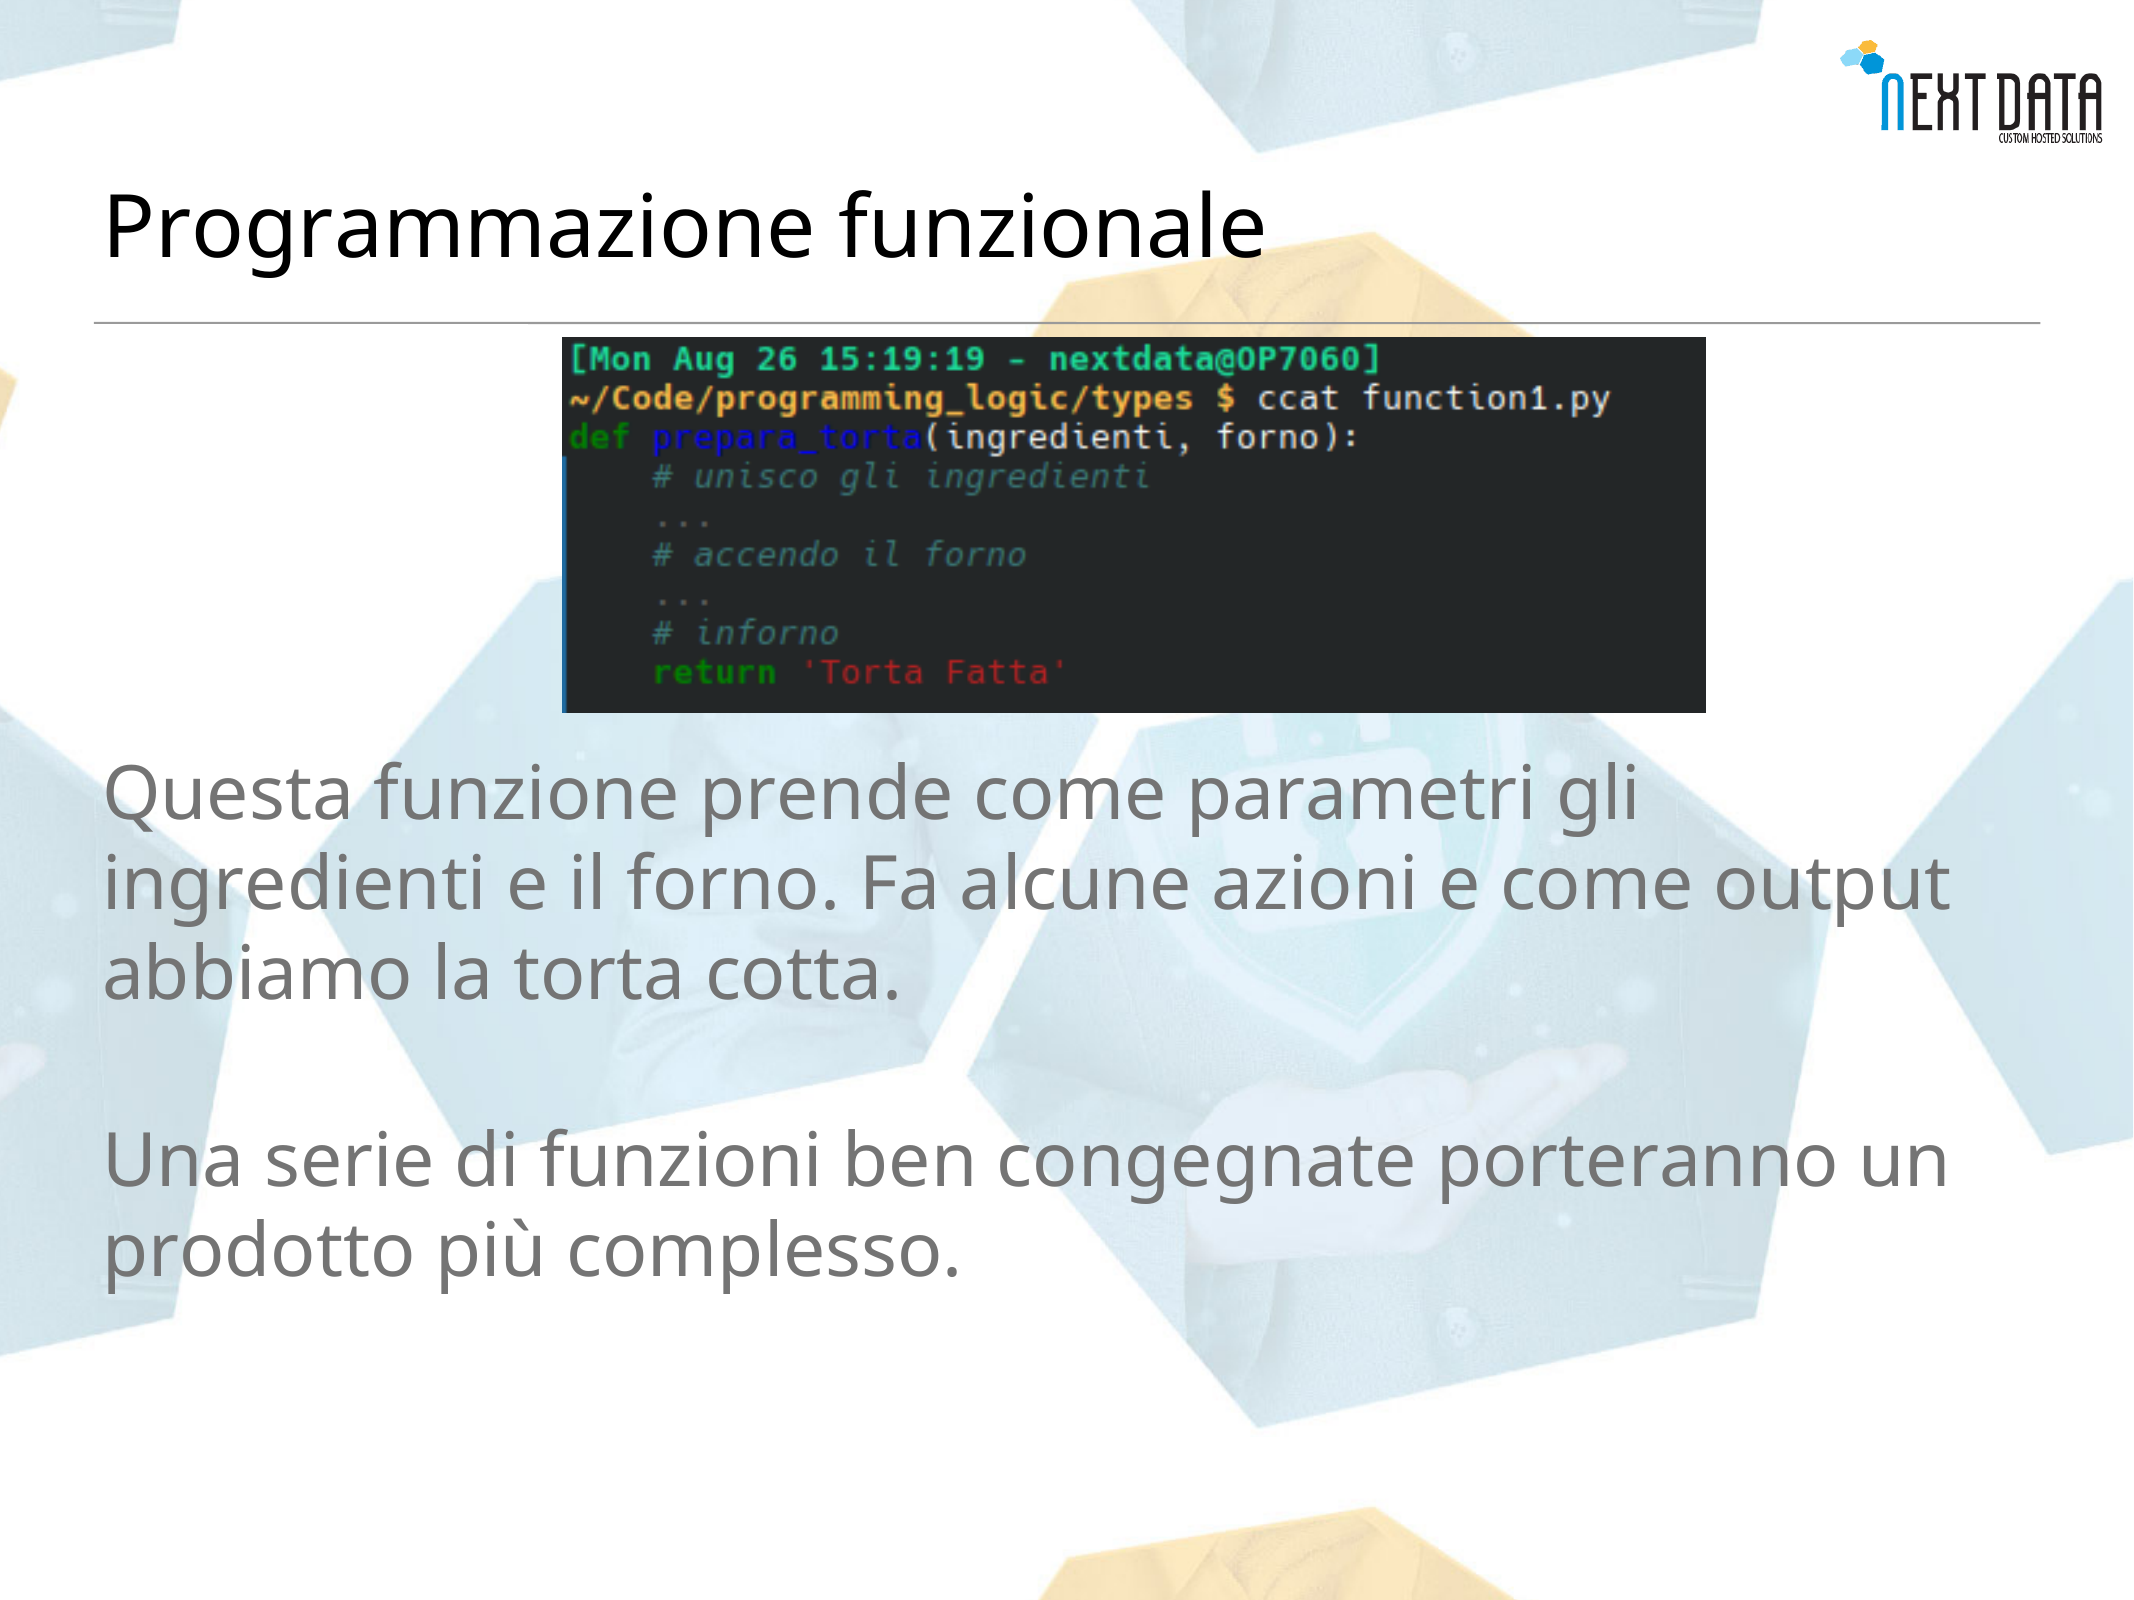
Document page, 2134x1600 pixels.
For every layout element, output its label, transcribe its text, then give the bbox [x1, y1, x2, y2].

text_box Programmazione funzionale [93, 54, 2040, 284]
picture [0, 0, 2134, 1600]
text_box Questa funzione prende come parametri gli ingredienti e il forno. Fa alcune azioni e come output abbiamo la torta cotta. Una serie di funzioni ben congegnate porteranno un prodotto più complesso. [93, 364, 2040, 1459]
